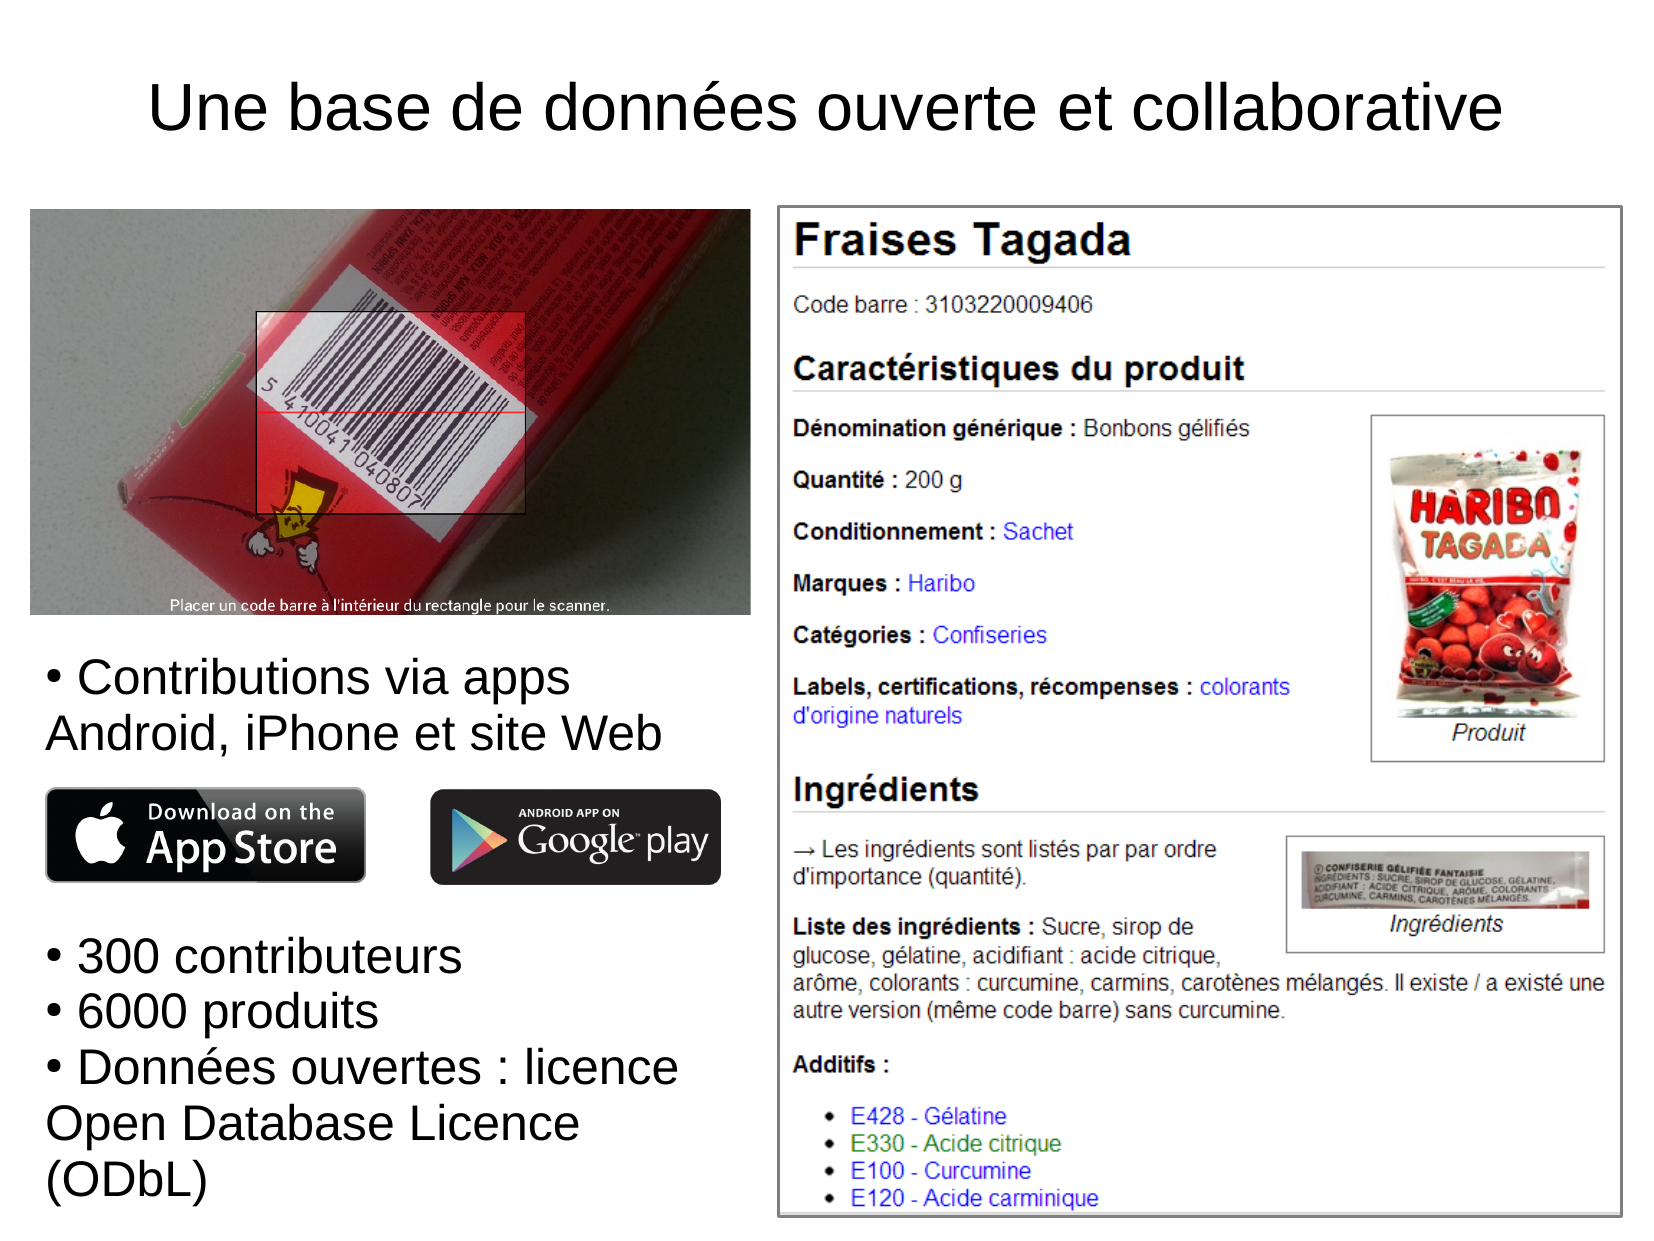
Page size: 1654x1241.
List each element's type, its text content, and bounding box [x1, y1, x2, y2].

picture [30, 209, 751, 616]
subtitle Contributions via apps Android, iPhone et site Web 300 contributeurs 6000 produits Données ouvertes : licence Open Database Licence (ODbL) [45, 649, 743, 1241]
picture [45, 787, 366, 883]
title Une base de données ouverte et collaborative [82, 49, 1571, 166]
picture [780, 208, 1621, 1216]
picture [430, 789, 721, 886]
